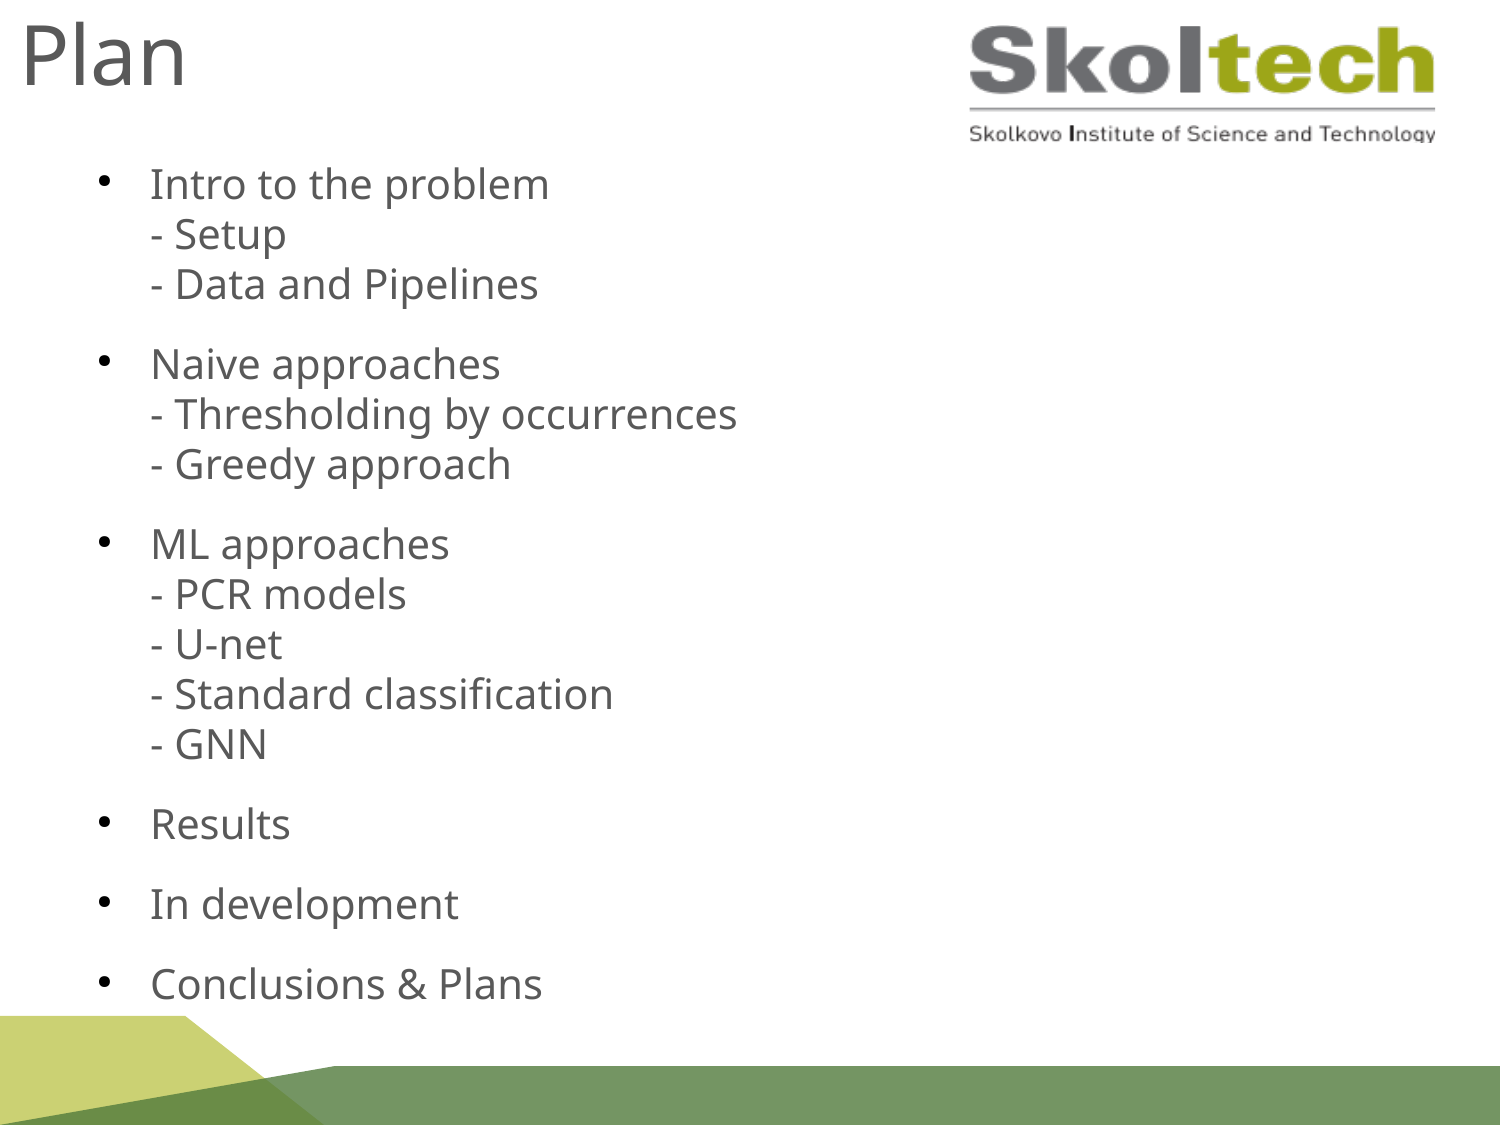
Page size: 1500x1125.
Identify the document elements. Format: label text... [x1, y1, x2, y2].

list Intro to the problem - Setup - Data and Pipelines Naive approaches - Thresholding by occurrences - Greedy approach ML approaches - PCR models - U-net - Standard classification - GNN Results In development Conclusions & Plans [64, 149, 1456, 1006]
title Plan [4, 0, 391, 105]
